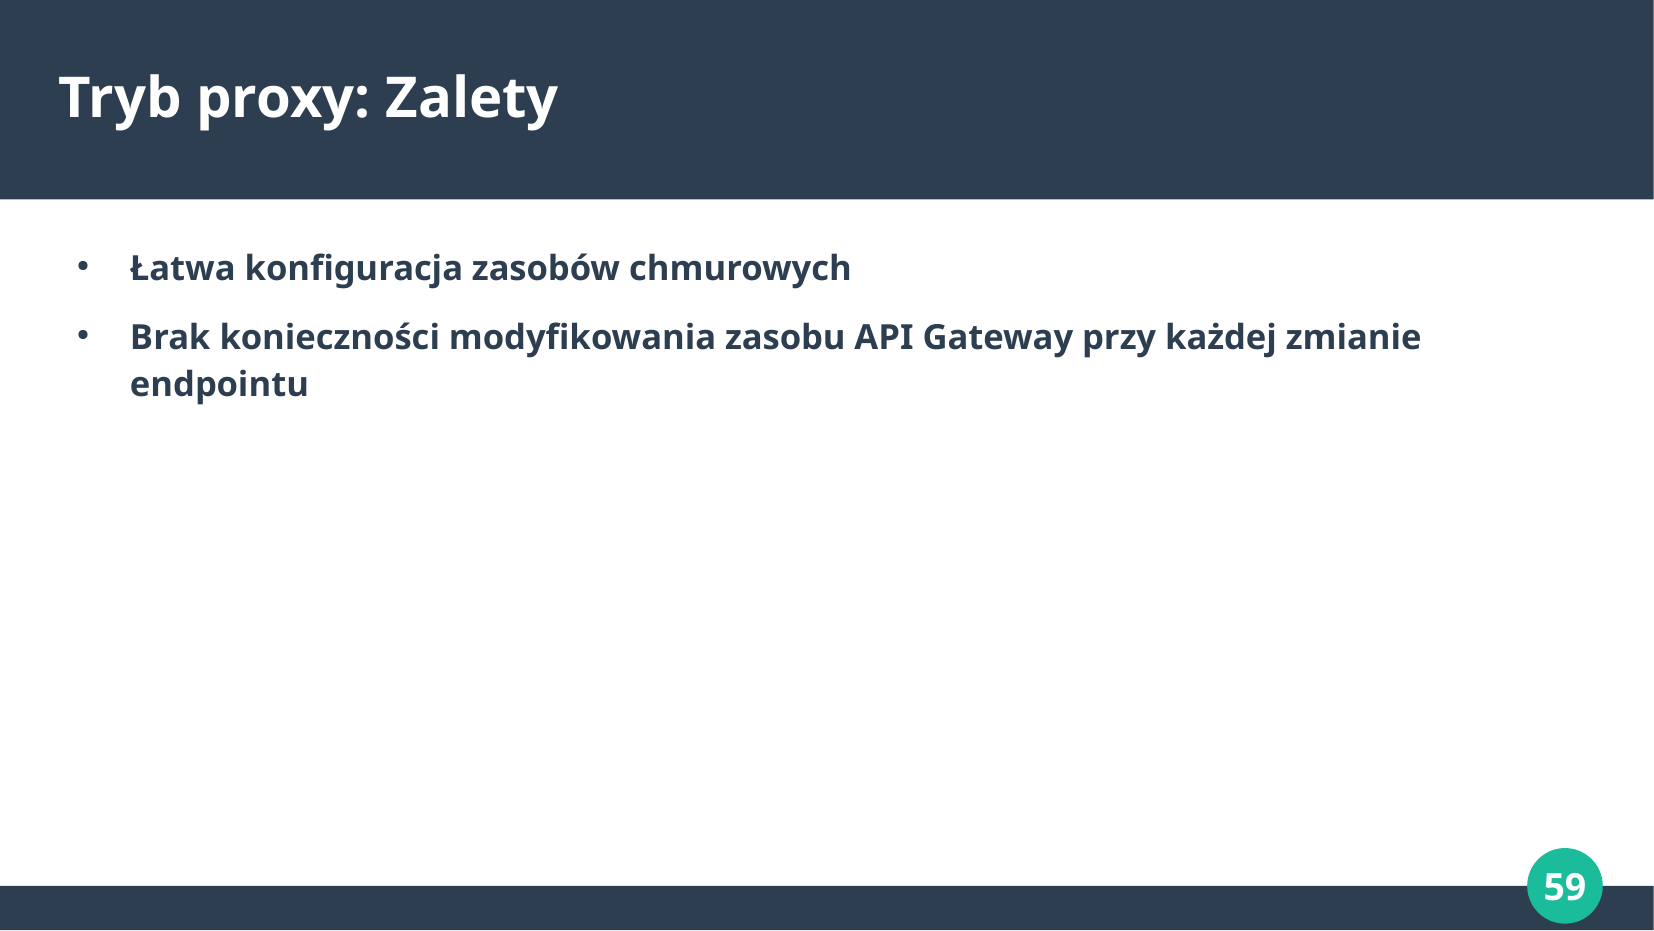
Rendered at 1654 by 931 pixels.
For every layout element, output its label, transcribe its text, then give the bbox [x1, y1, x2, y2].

title Tryb proxy: Zalety [59, 37, 1595, 156]
list Łatwa konfiguracja zasobów chmurowych Brak konieczności modyfikowania zasobu API Gateway przy każdej zmianie endpointu [59, 243, 1538, 864]
